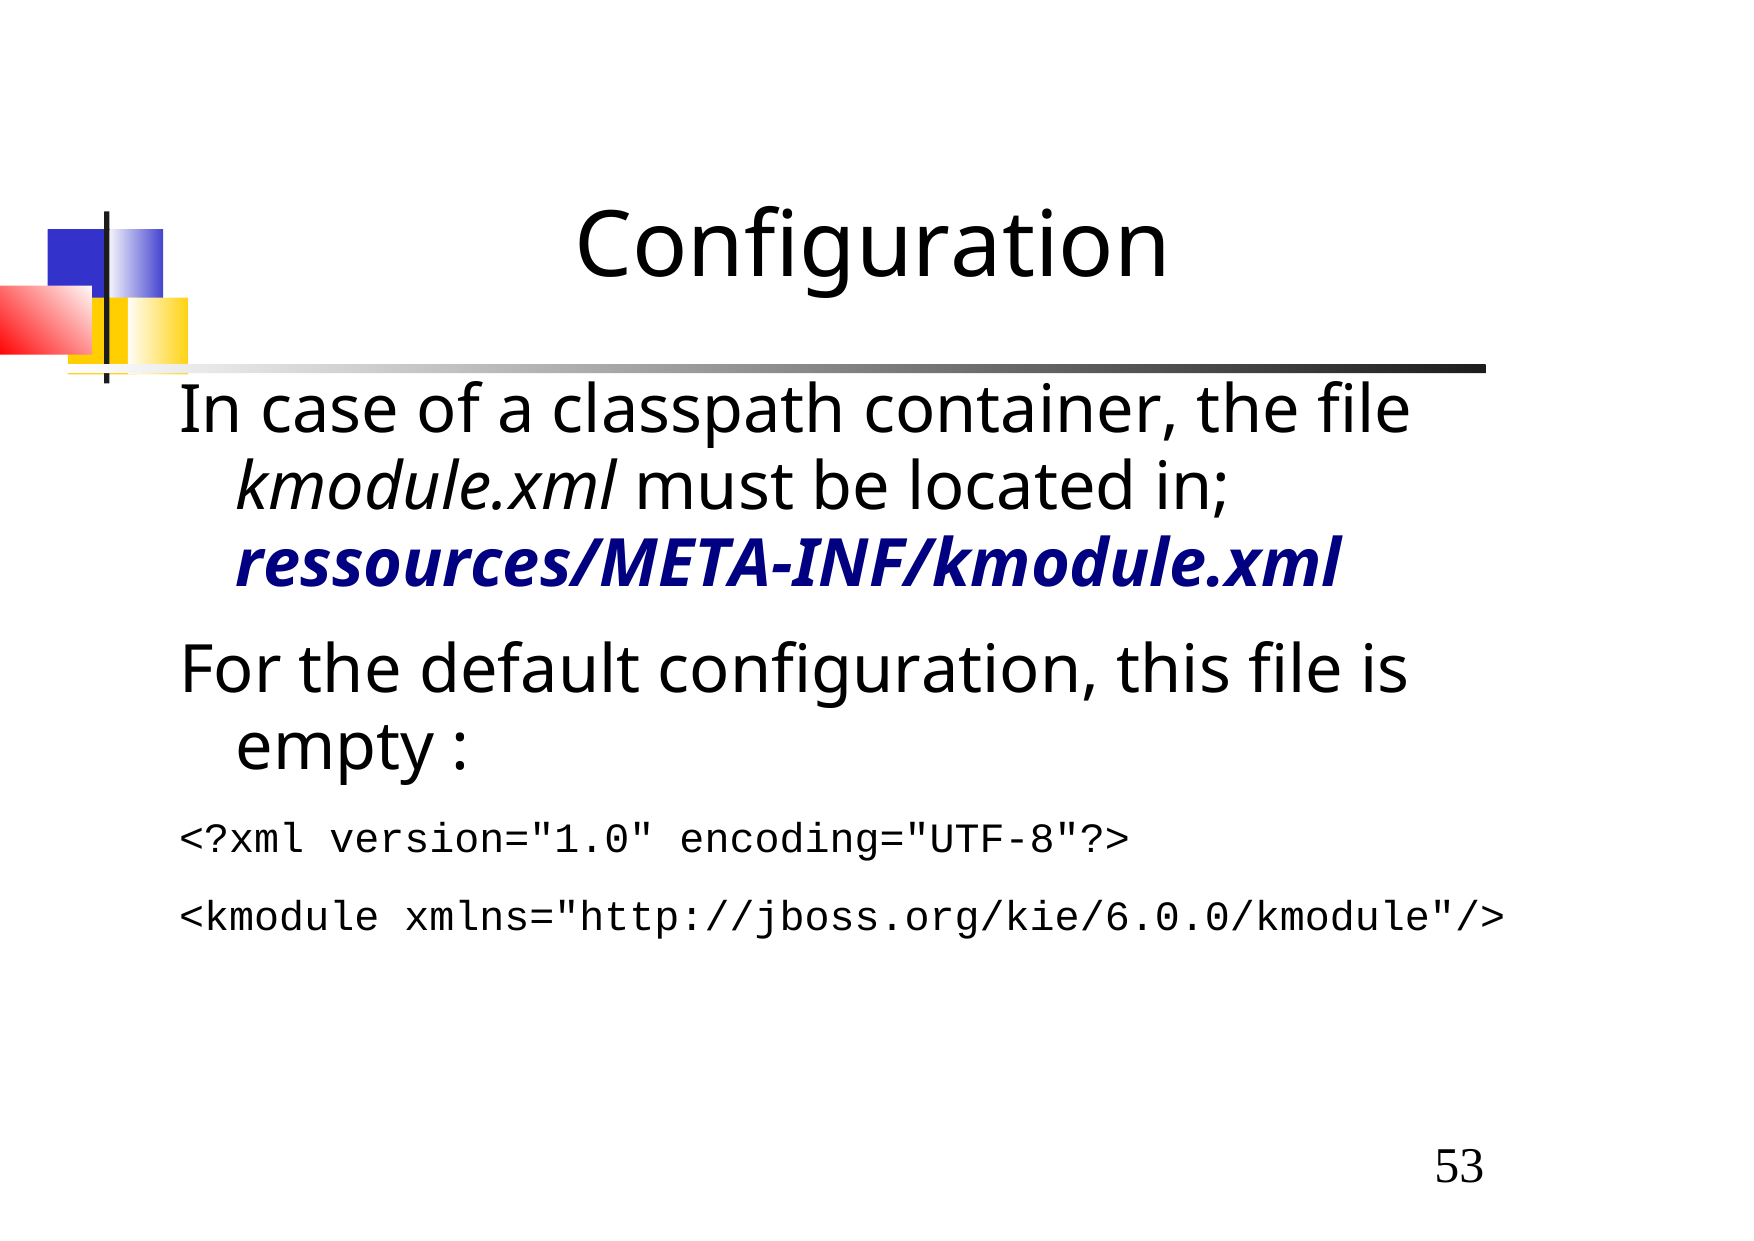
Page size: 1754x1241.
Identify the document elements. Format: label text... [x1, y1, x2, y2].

list In case of a classpath container, the file kmodule.xml must be located in; ressources/META-INF/kmodule.xml For the default configuration, this file is empty : <?xml version="1.0" encoding="UTF-8"?> <kmodule xmlns="http://jboss.org/kie/6.0.0/kmodule"/> [179, 371, 1567, 1091]
title Configuration [179, 139, 1567, 351]
